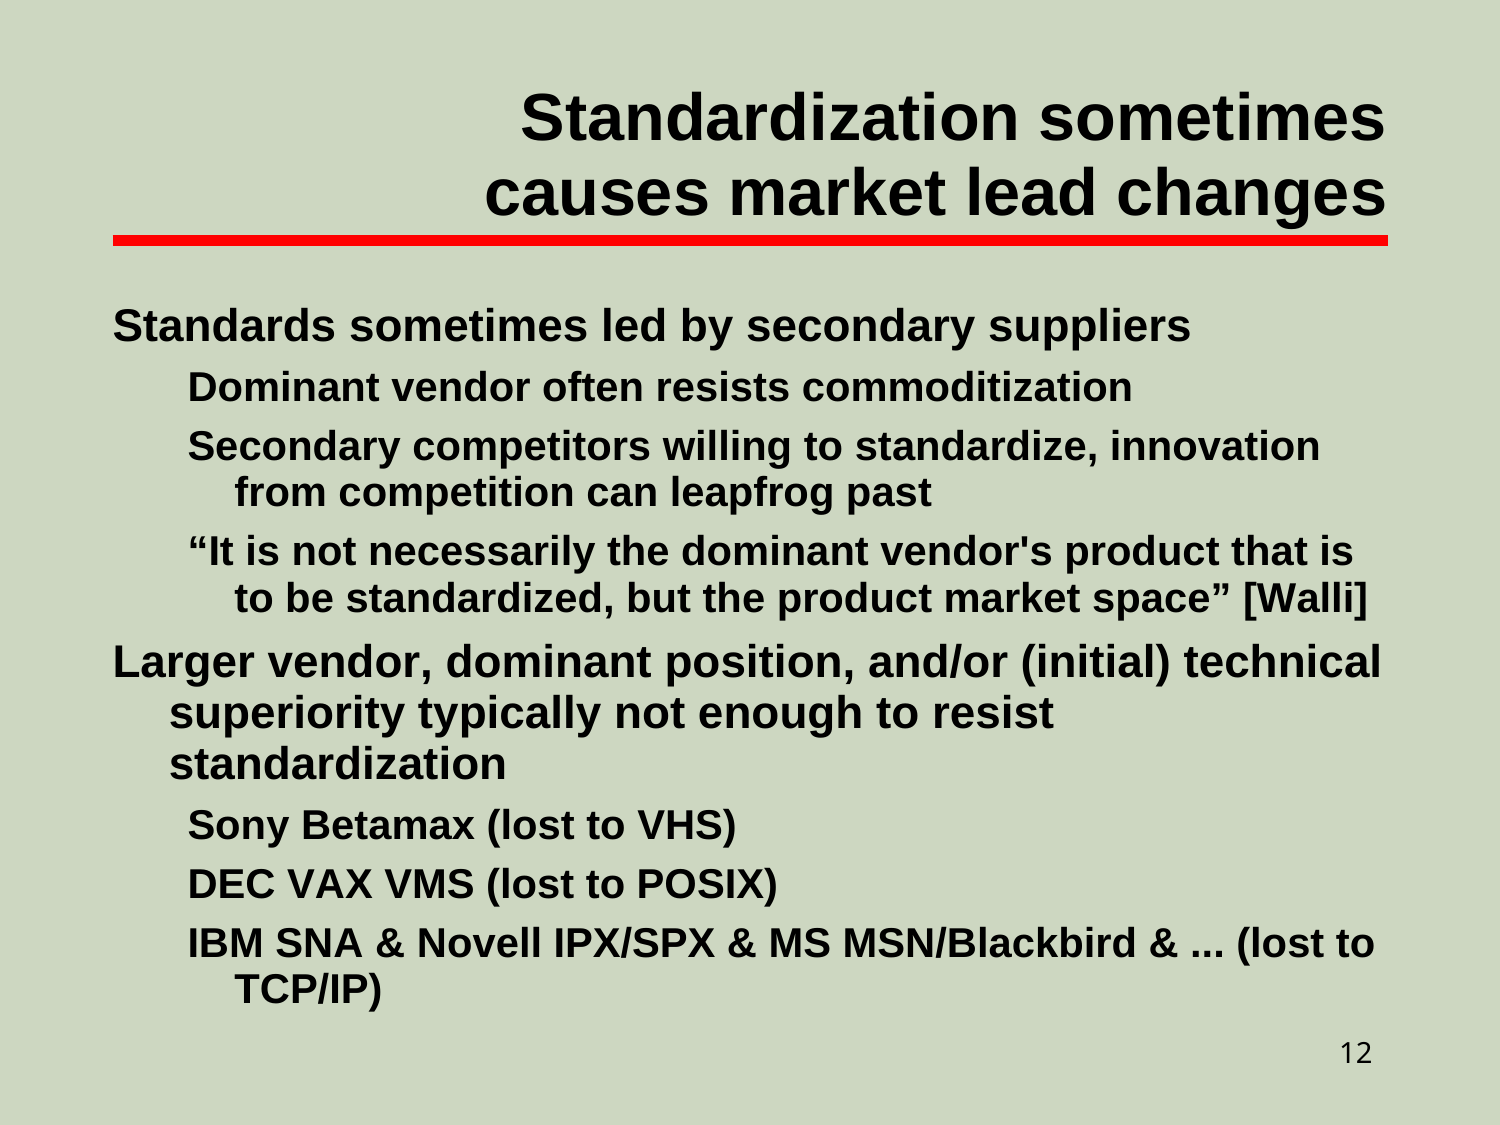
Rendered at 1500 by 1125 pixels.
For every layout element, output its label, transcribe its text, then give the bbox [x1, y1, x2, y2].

title Standardization sometimes causes market lead changes [337, 79, 1388, 230]
list Standards sometimes led by secondary suppliers Dominant vendor often resists commoditization Secondary competitors willing to standardize, innovation from competition can leapfrog past “It is not necessarily the dominant vendor's product that is to be standardized, but the product market space” [Walli] Larger vendor, dominant position, and/or (initial) technical superiority typically not enough to resist standardization Sony Betamax (lost to VHS) DEC VAX VMS (lost to POSIX) IBM SNA & Novell IPX/SPX & MS MSN/Blackbird & ... (lost to TCP/IP) [112, 299, 1388, 1111]
